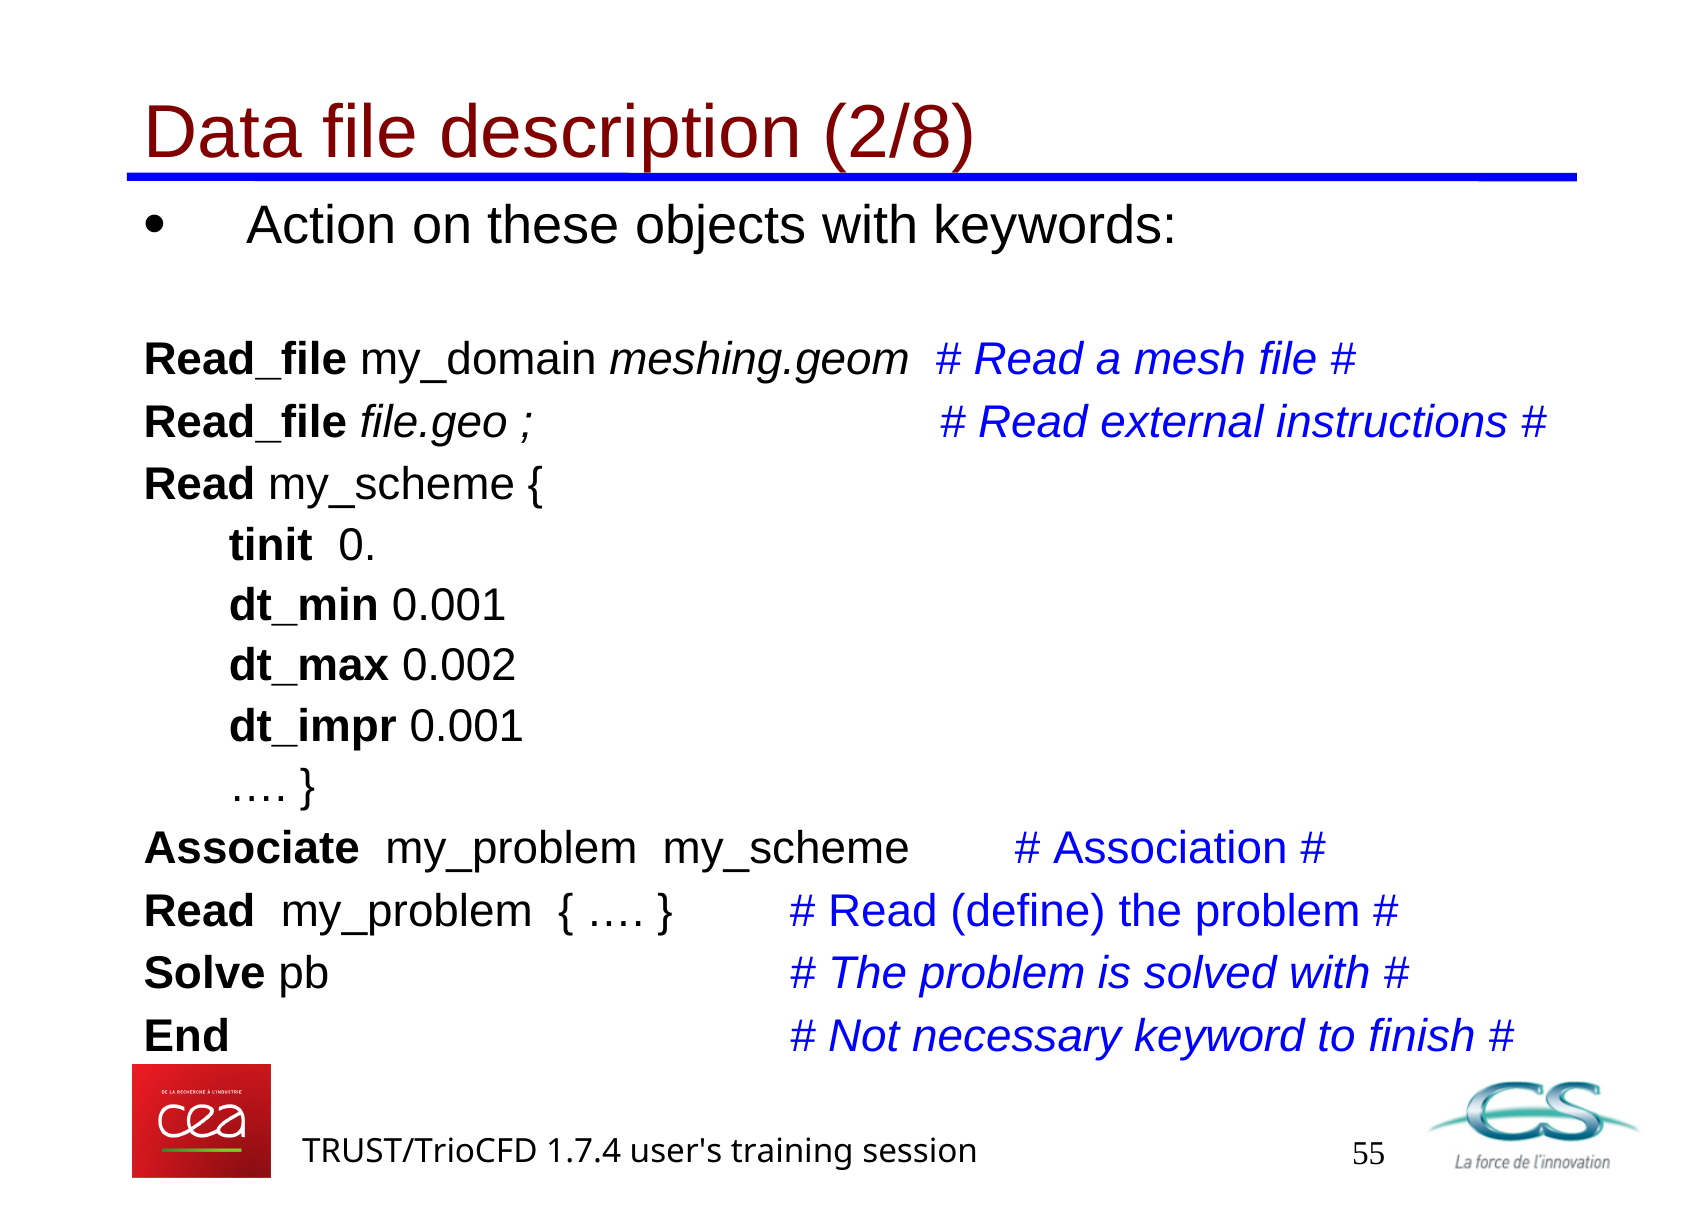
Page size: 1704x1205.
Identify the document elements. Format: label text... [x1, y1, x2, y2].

title Data file description (2/8) [127, 39, 1577, 188]
picture [1423, 1072, 1648, 1179]
picture [132, 1069, 271, 1178]
list Action on these objects with keywords: Read_file my_domain meshing.geom # Read a mesh file # Read_file file.geo ; # Read external instructions # Read my_scheme { tinit 0. dt_min 0.001 dt_max 0.002 dt_impr 0.001 …. } Associate my_problem my_scheme # Association # Read my_problem { …. } # Read (define) the problem # Solve pb # The problem is solved with # End # Not necessary keyword to finish # [127, 188, 1577, 1069]
